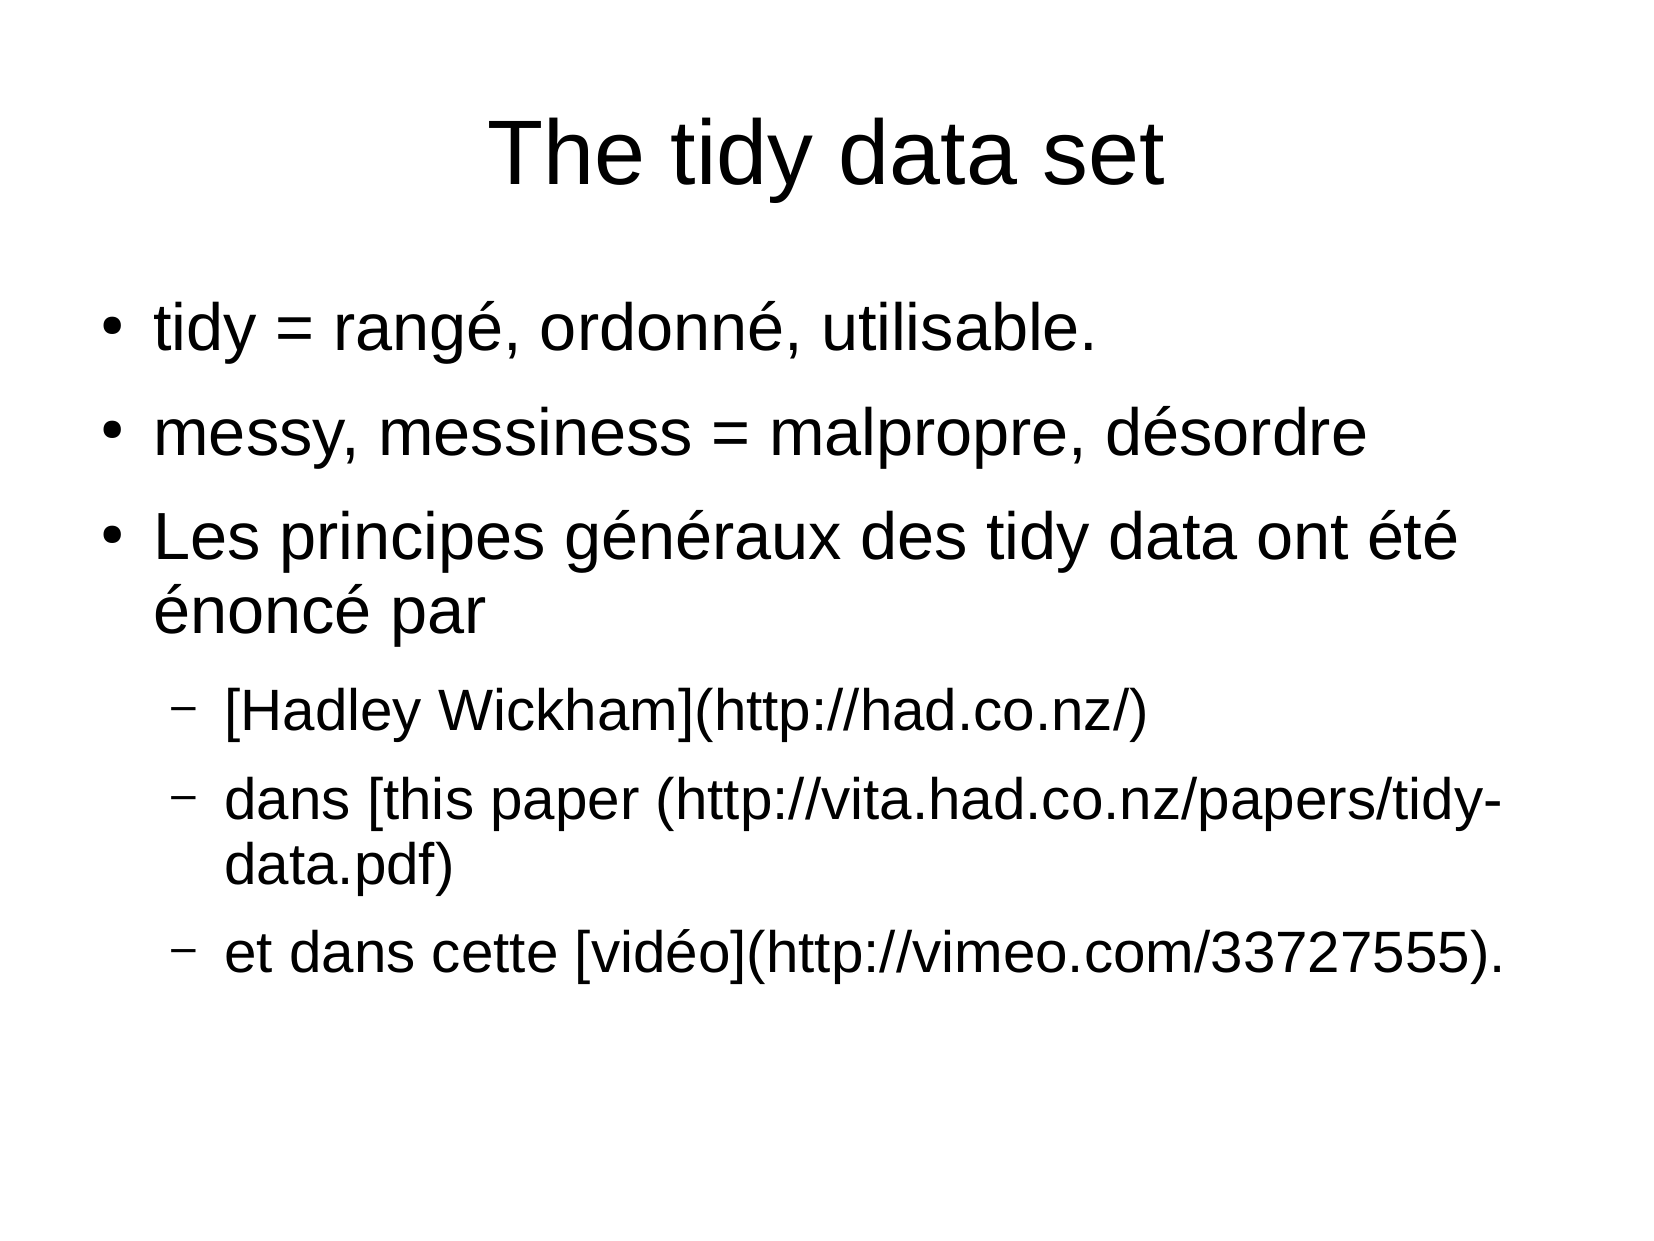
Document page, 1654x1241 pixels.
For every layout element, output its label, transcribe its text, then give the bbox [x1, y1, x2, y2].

list tidy = rangé, ordonné, utilisable. messy, messiness = malpropre, désordre Les principes généraux des tidy data ont été énoncé par [Hadley Wickham](http://had.co.nz/) dans [this paper (http://vita.had.co.nz/papers/tidy-data.pdf) et dans cette [vidéo](http://vimeo.com/33727555). [82, 290, 1571, 1010]
title The tidy data set [82, 49, 1571, 257]
